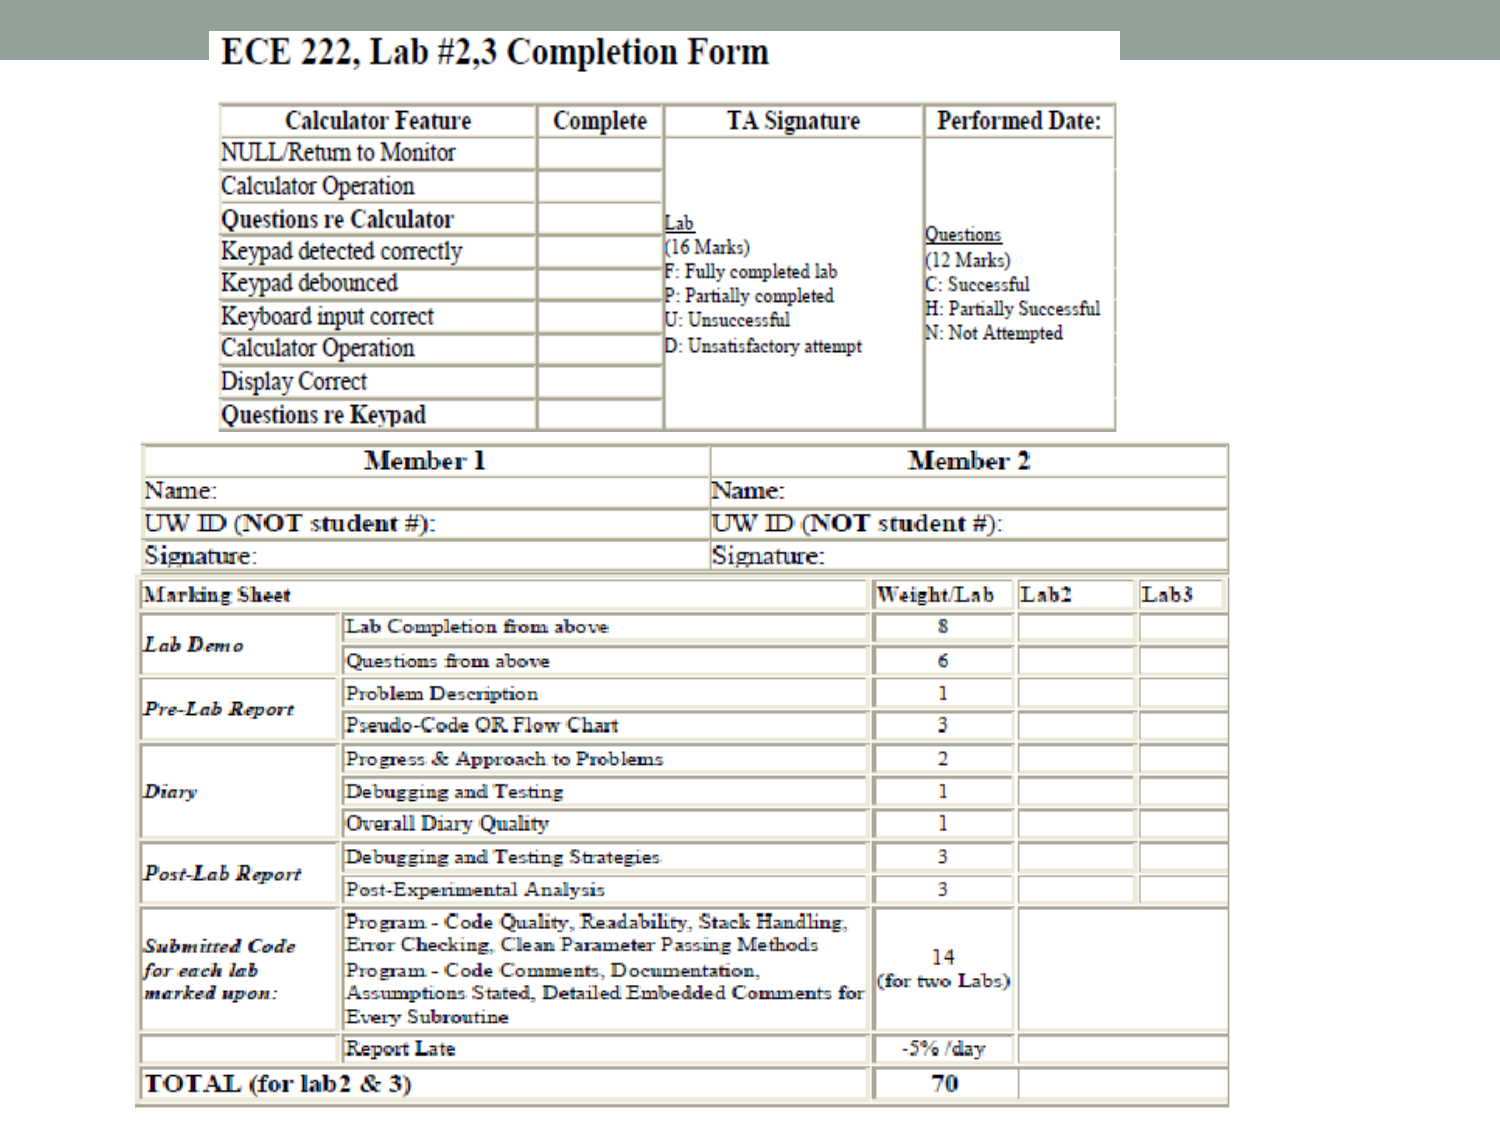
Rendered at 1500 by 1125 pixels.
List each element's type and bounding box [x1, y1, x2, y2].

picture [135, 31, 1242, 1125]
